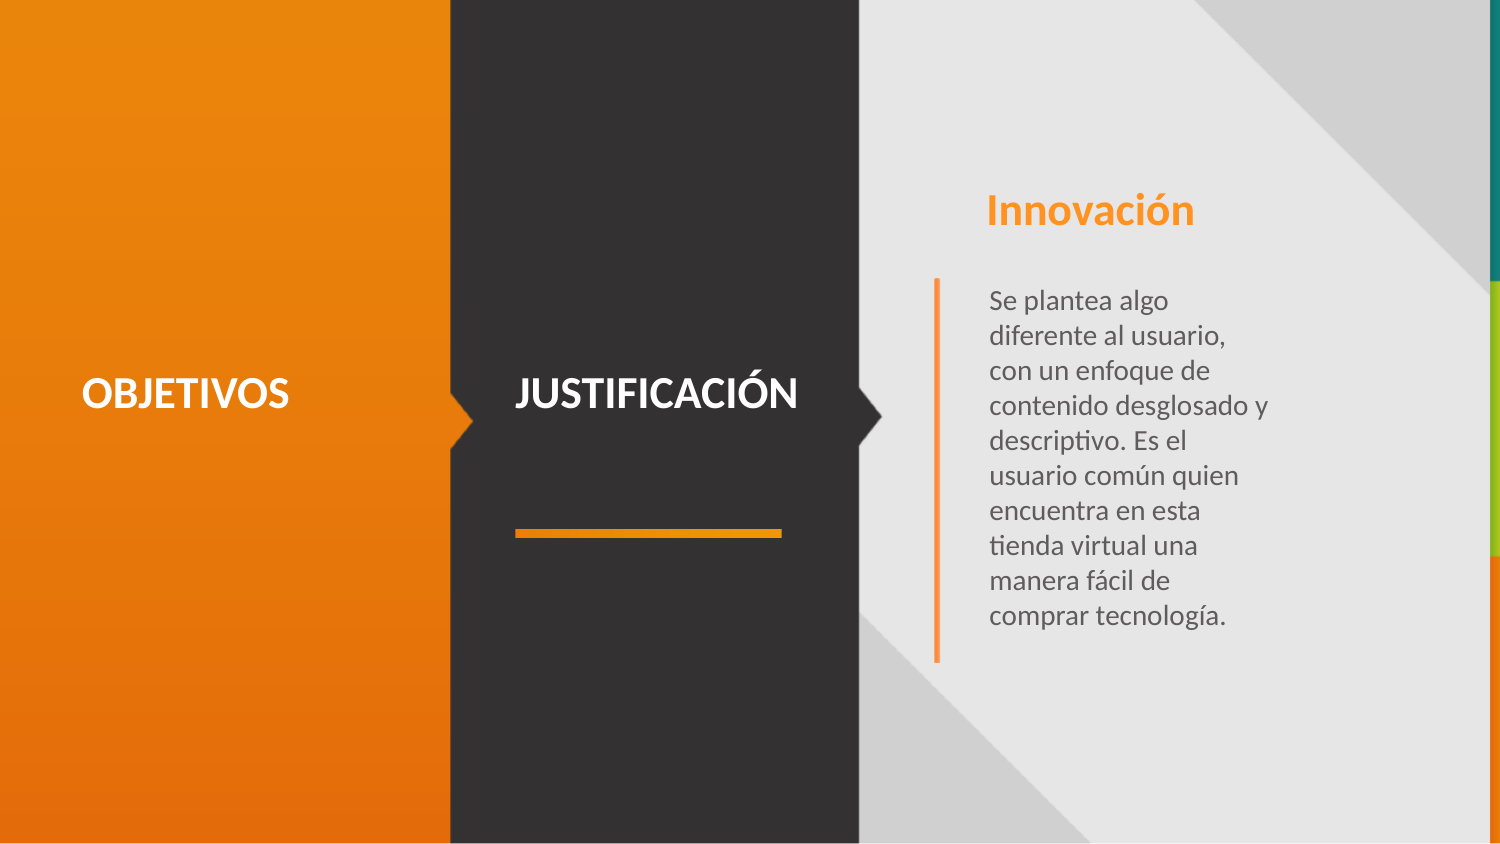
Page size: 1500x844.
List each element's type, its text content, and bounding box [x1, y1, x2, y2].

picture [0, 0, 1500, 844]
text_box JUSTIFICACIÓN [500, 354, 825, 425]
text_box OBJETIVOS [67, 354, 392, 425]
text_box Innovación [971, 171, 1301, 242]
text_box Se plantea algo diferente al usuario, con un enfoque de contenido desglosado y descriptivo. Es el usuario común quien encuentra en esta tienda virtual una manera fácil de comprar tecnología. [974, 274, 1288, 639]
